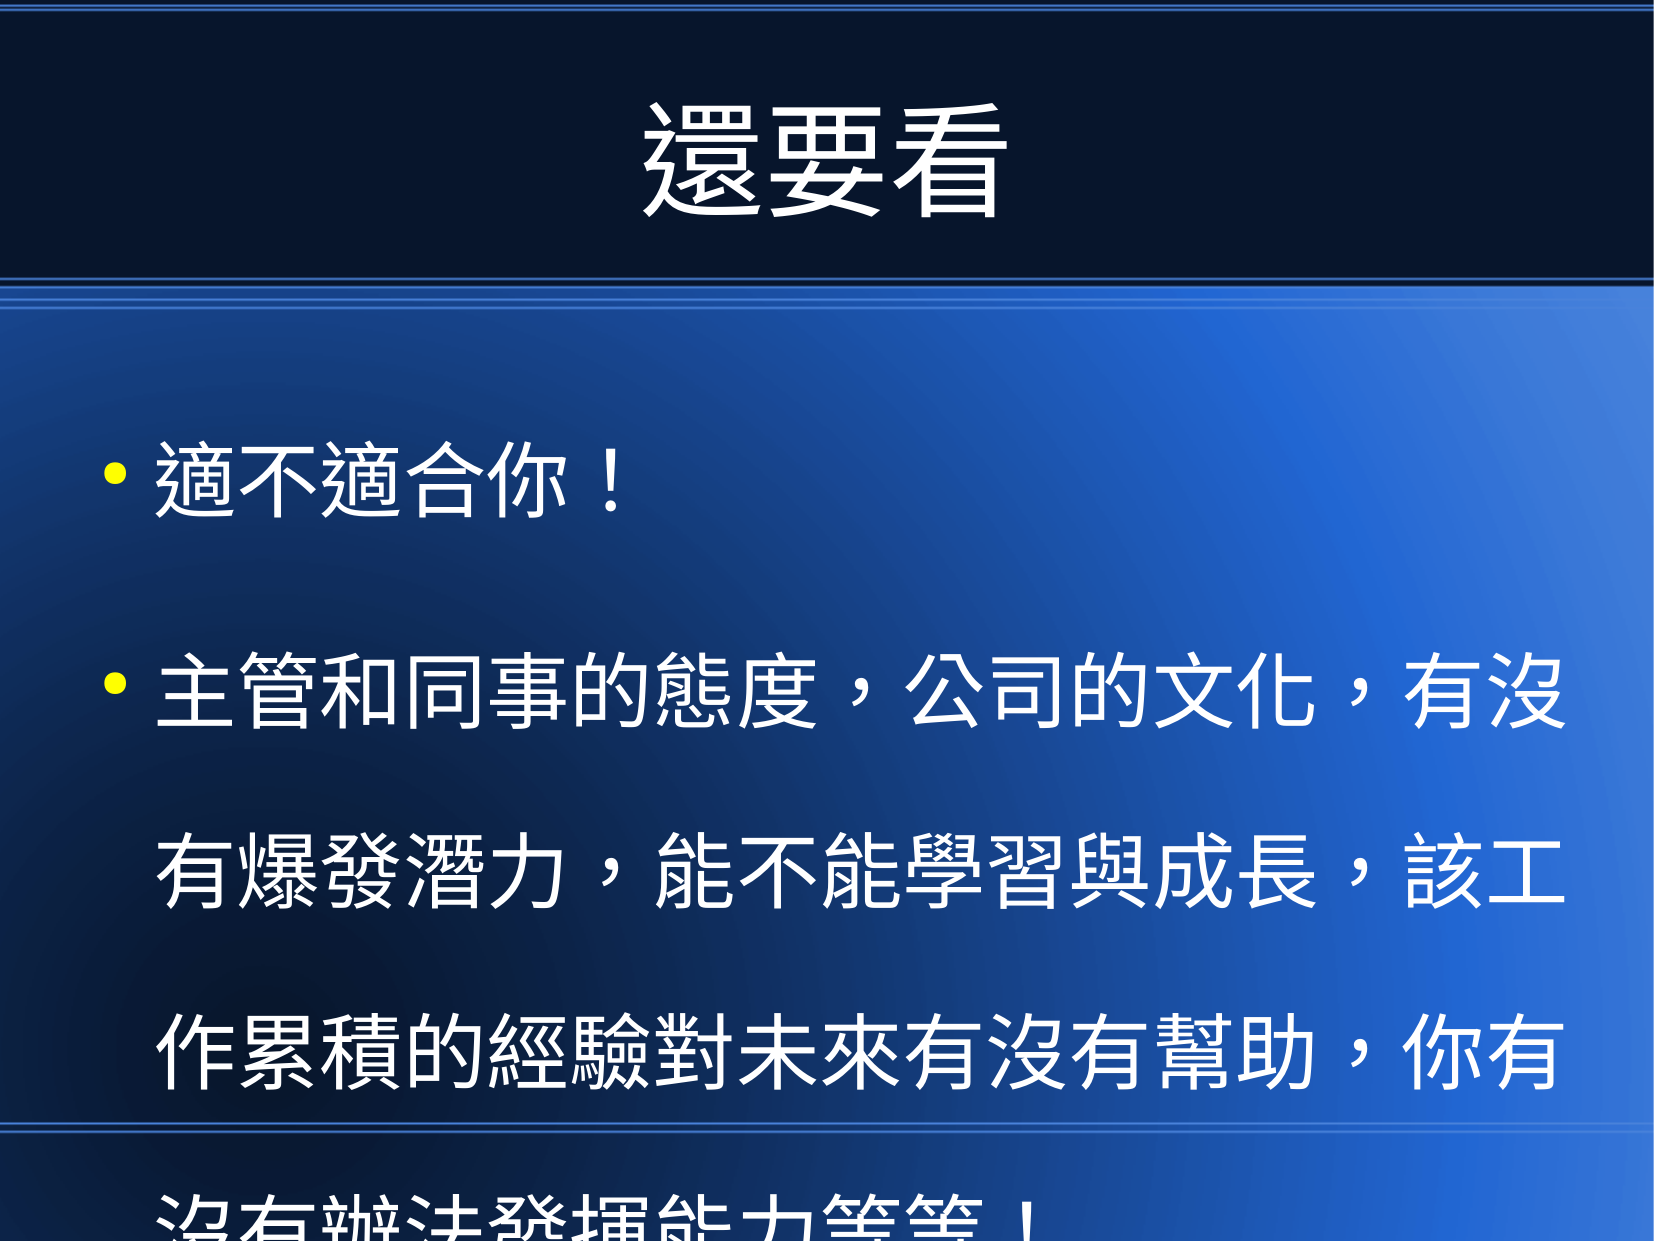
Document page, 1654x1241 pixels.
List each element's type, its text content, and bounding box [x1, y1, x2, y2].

title 還要看 [82, 49, 1571, 257]
picture [0, 0, 1654, 1241]
list 適不適合你！ 主管和同事的態度，公司的文化，有沒有爆發潛力，能不能學習與成長，該工作累積的經驗對未來有沒有幫助，你有沒有辦法發揮能力等等！ [82, 355, 1571, 1241]
